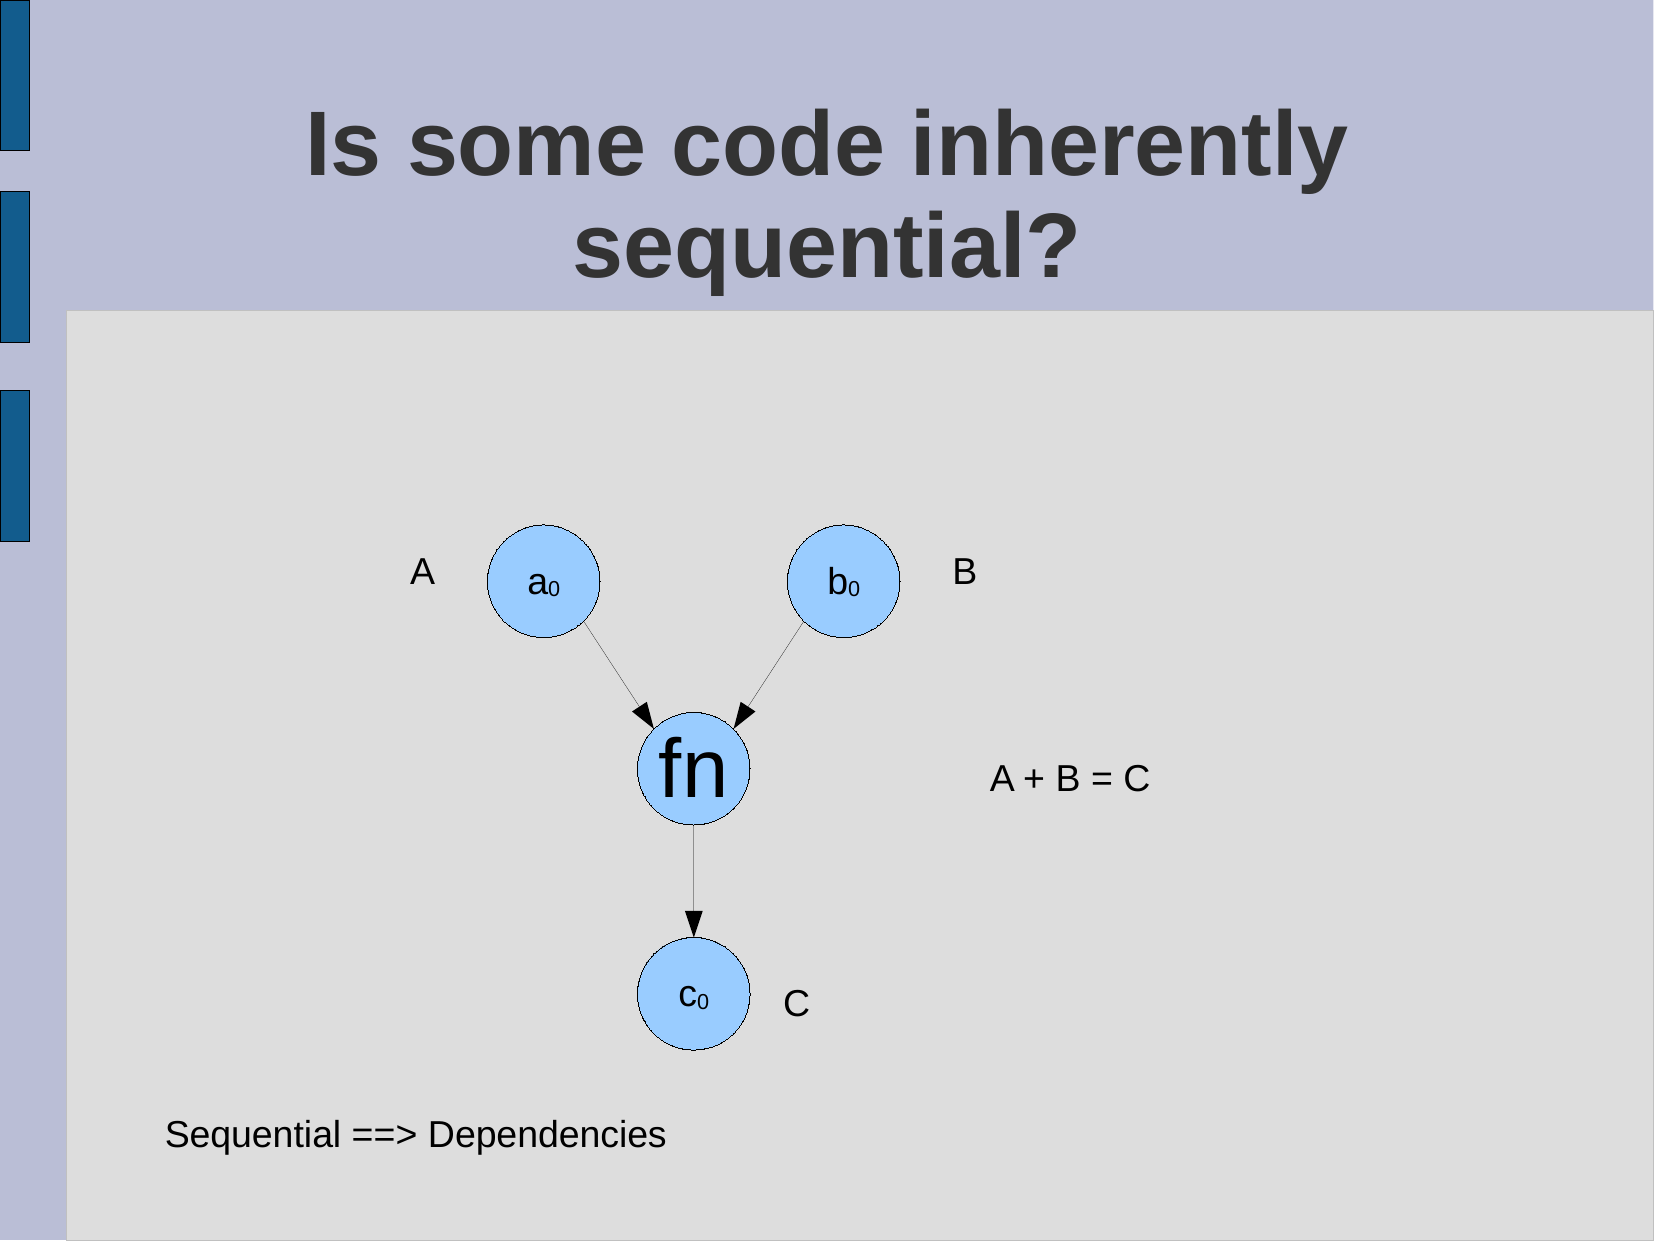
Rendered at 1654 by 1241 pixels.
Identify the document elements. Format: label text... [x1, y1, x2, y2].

title Is some code inherently sequential? [121, 92, 1534, 298]
text_box fn [637, 712, 751, 825]
text_box a0 [487, 524, 601, 638]
text_box A + B = C [975, 750, 1166, 807]
text_box c0 [637, 937, 751, 1051]
text_box A [395, 543, 451, 601]
text_box C [768, 975, 826, 1032]
text_box B [937, 543, 993, 601]
text_box b0 [787, 524, 901, 638]
text_box Sequential ==> Dependencies [150, 1105, 682, 1163]
